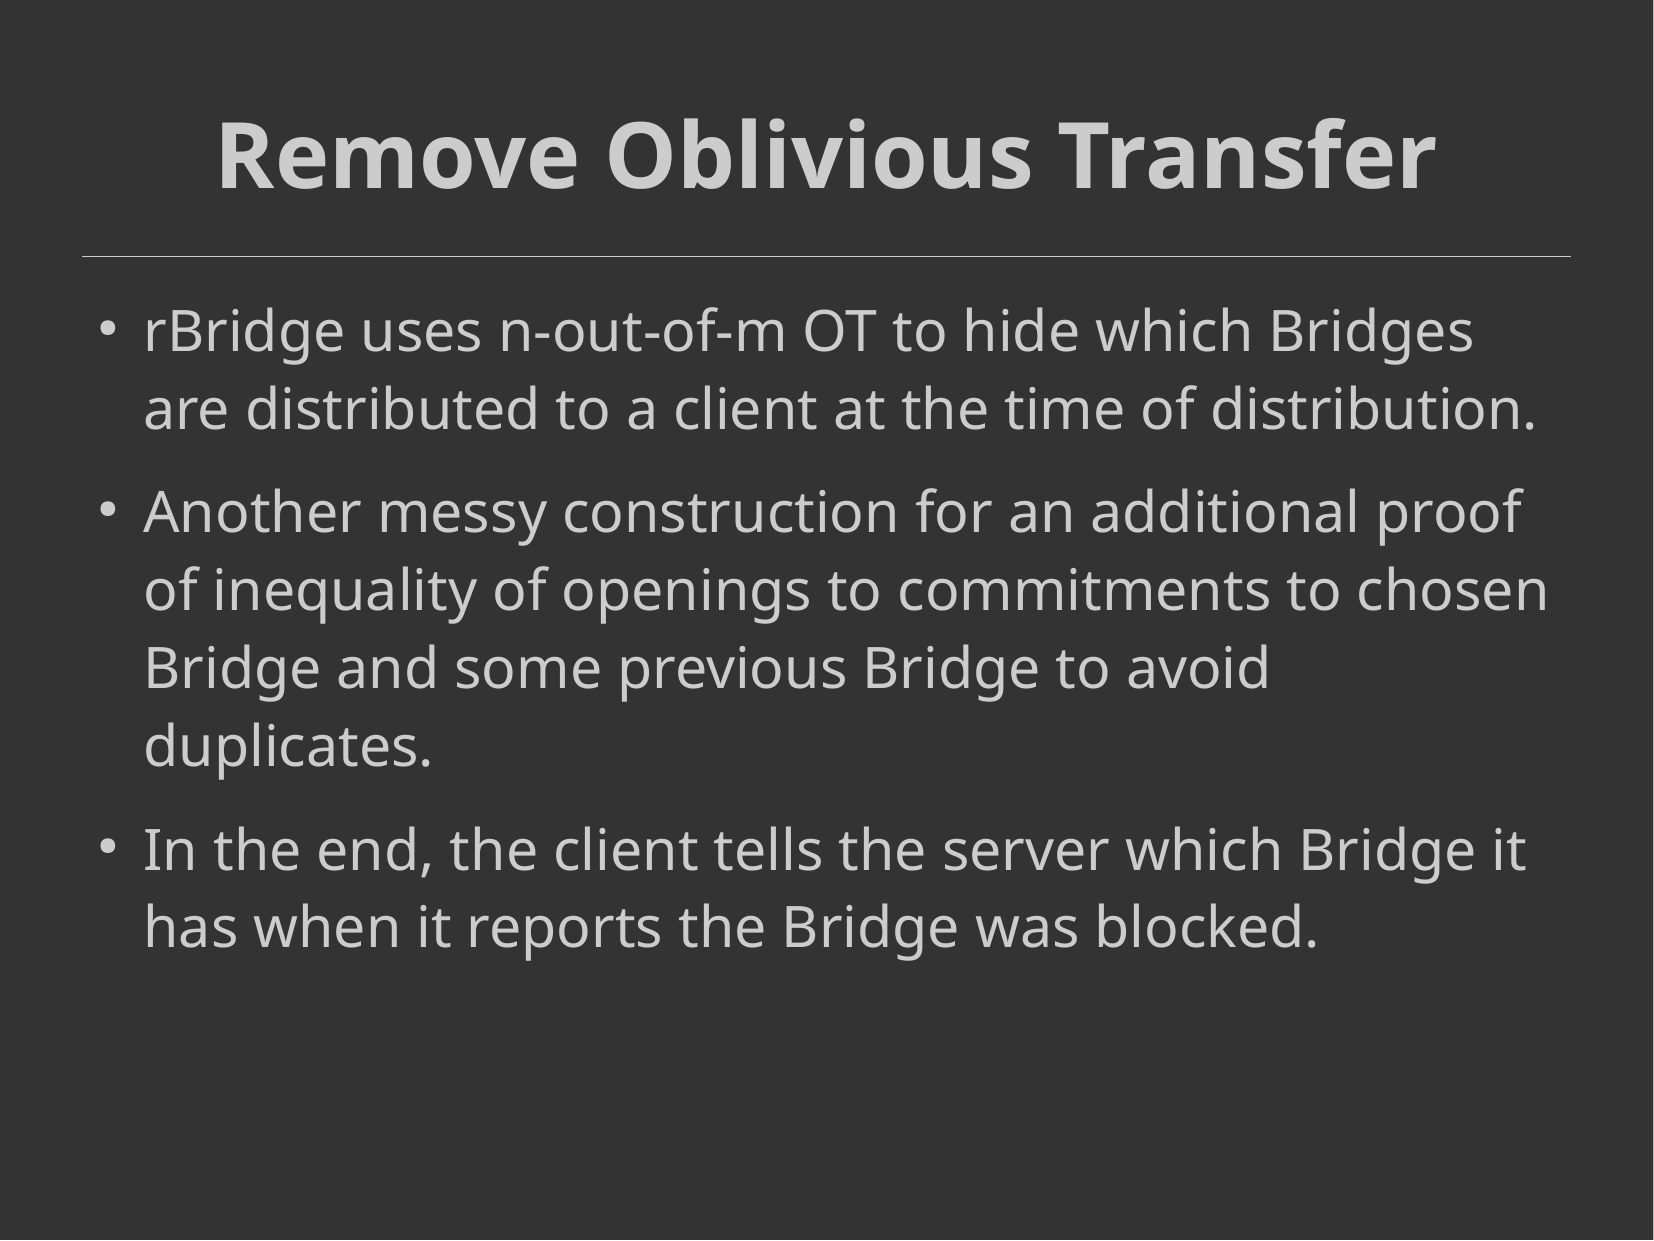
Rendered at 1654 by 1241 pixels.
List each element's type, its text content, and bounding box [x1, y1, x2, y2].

title Remove Oblivious Transfer [82, 49, 1571, 257]
list rBridge uses n-out-of-m OT to hide which Bridges are distributed to a client at the time of distribution. Another messy construction for an additional proof of inequality of openings to commitments to chosen Bridge and some previous Bridge to avoid duplicates. In the end, the client tells the server which Bridge it has when it reports the Bridge was blocked. [82, 290, 1571, 1010]
